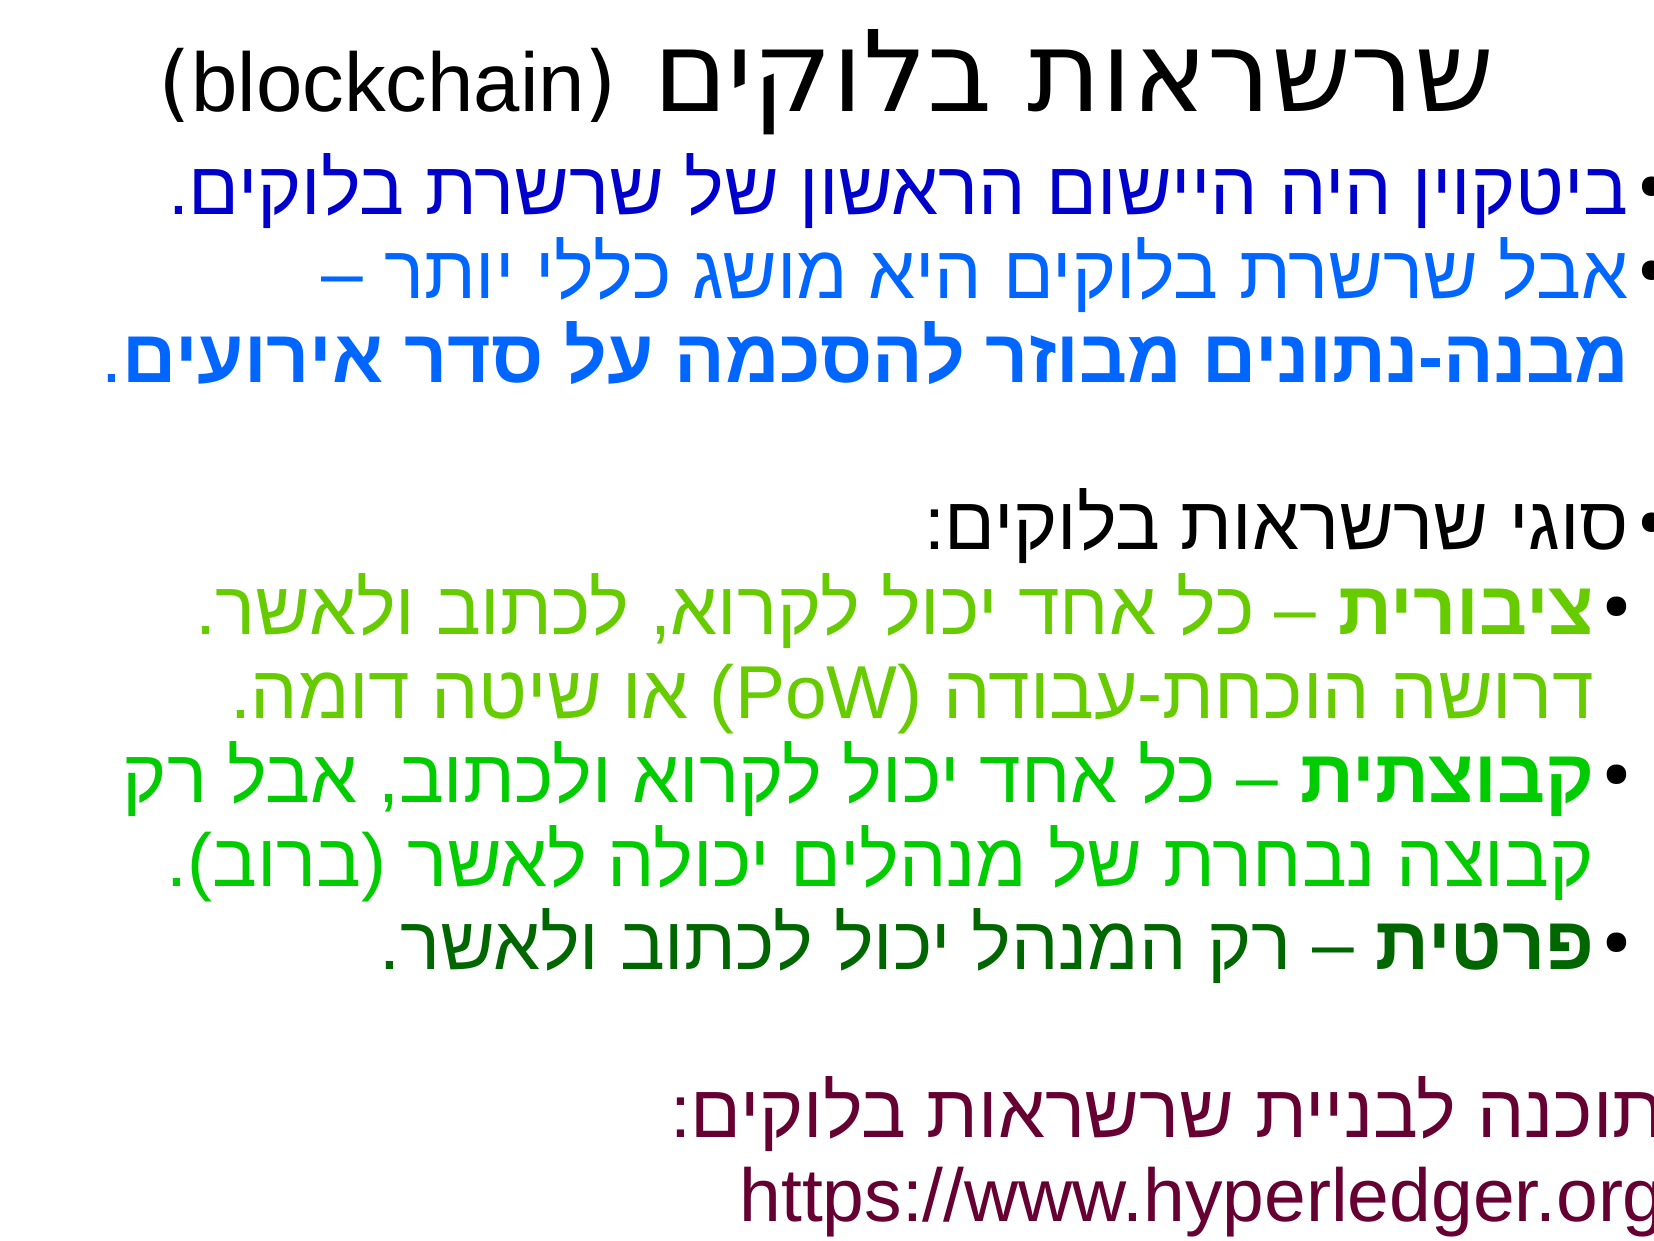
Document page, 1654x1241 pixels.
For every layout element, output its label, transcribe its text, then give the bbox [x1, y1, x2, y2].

text_box ביטקוין היה היישום הראשון של שרשרת בלוקים. אבל שרשרת בלוקים היא מושג כללי יותר – מבנה-נתונים מבוזר להסכמה על סדר אירועים. סוגי שרשראות בלוקים: ציבורית – כל אחד יכול לקרוא, לכתוב ולאשר. דרושה הוכחת-עבודה (PoW) או שיטה דומה. קבוצתית – כל אחד יכול לקרוא ולכתוב, אבל רק קבוצה נבחרת של מנהלים יכולה לאשר (ברוב). פרטית – רק המנהל יכול לכתוב ולאשר. תוכנה לבניית שרשראות בלוקים: https://www.hyperledger.org [0, 138, 1654, 1241]
text_box שרשראות בלוקים (blockchain) [0, 0, 1654, 138]
